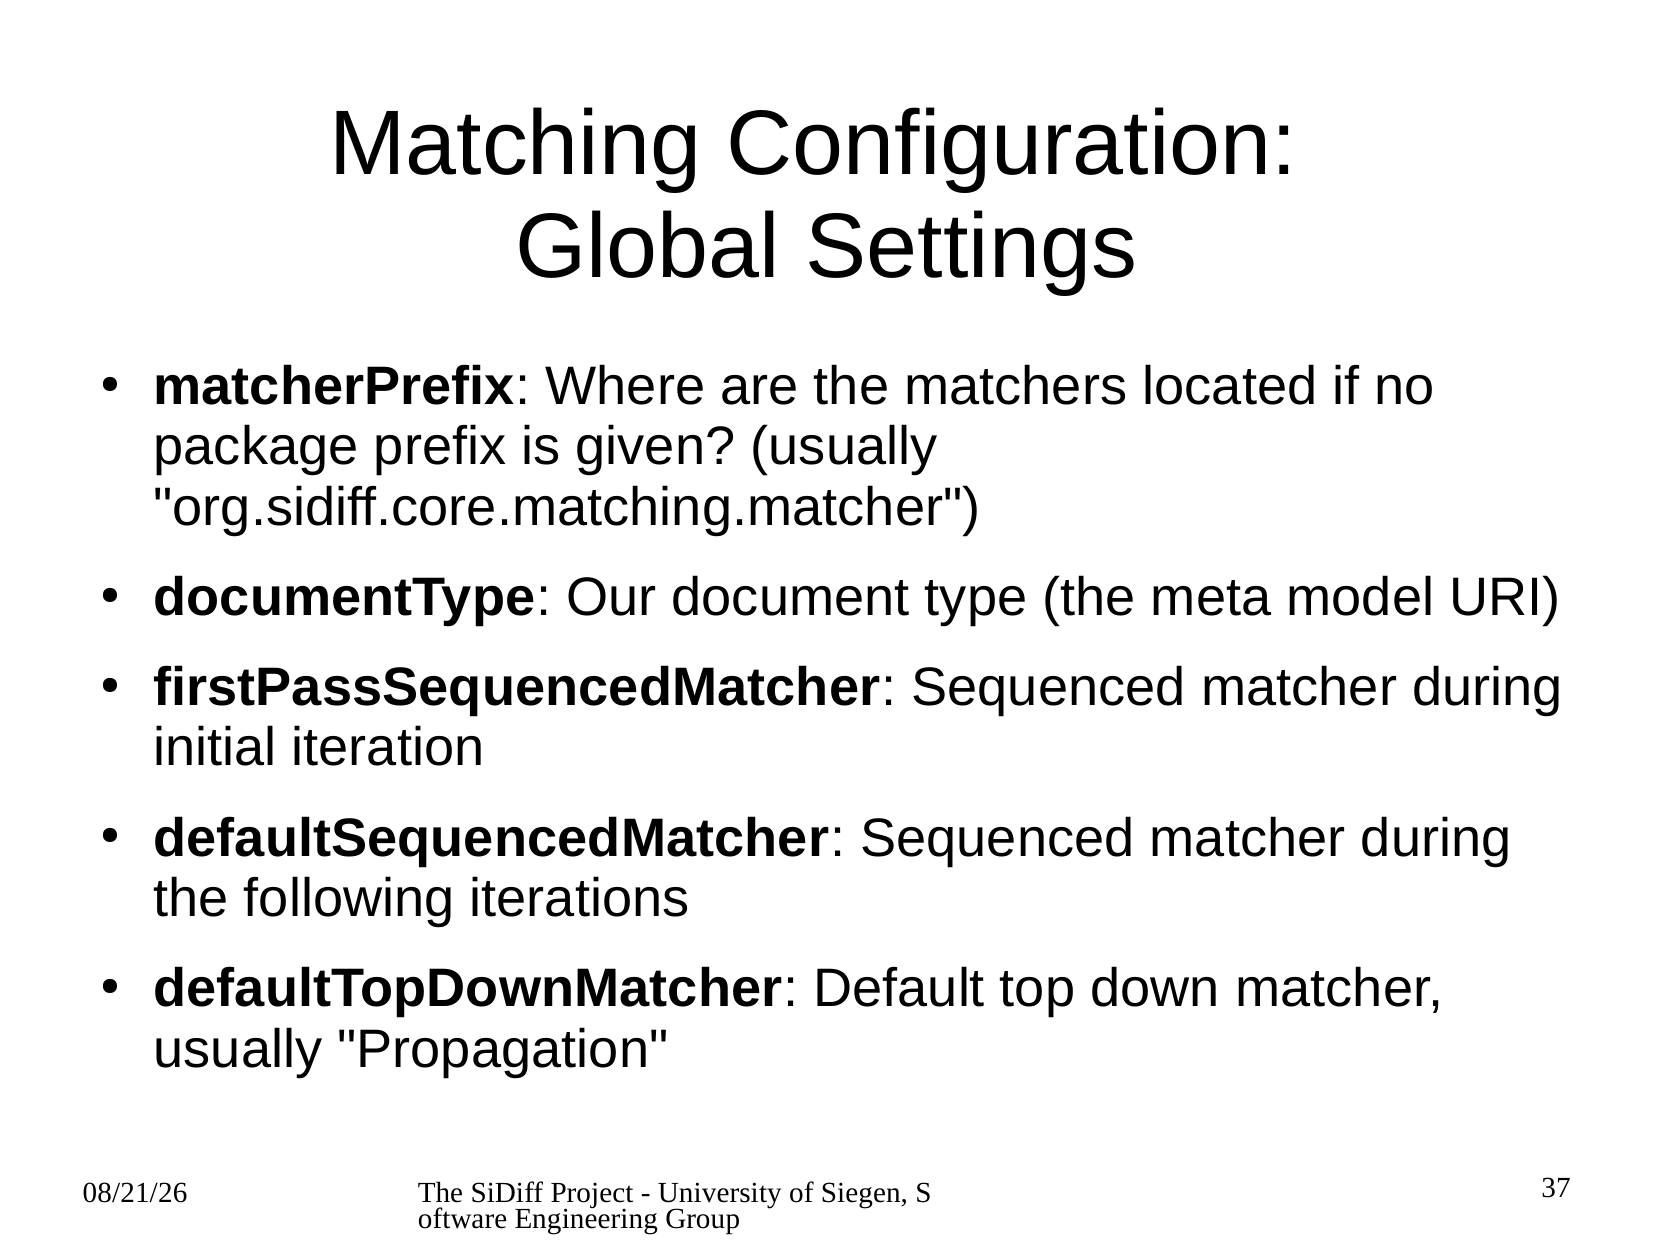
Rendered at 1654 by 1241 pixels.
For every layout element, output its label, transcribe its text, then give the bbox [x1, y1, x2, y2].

title Matching Configuration: Global Settings [82, 90, 1571, 298]
list matcherPrefix: Where are the matchers located if no package prefix is given? (usually "org.sidiff.core.matching.matcher") documentType: Our document type (the meta model URI) firstPassSequencedMatcher: Sequenced matcher during initial iteration defaultSequencedMatcher: Sequenced matcher during the following iterations defaultTopDownMatcher: Default top down matcher, usually "Propagation" [82, 355, 1571, 1174]
